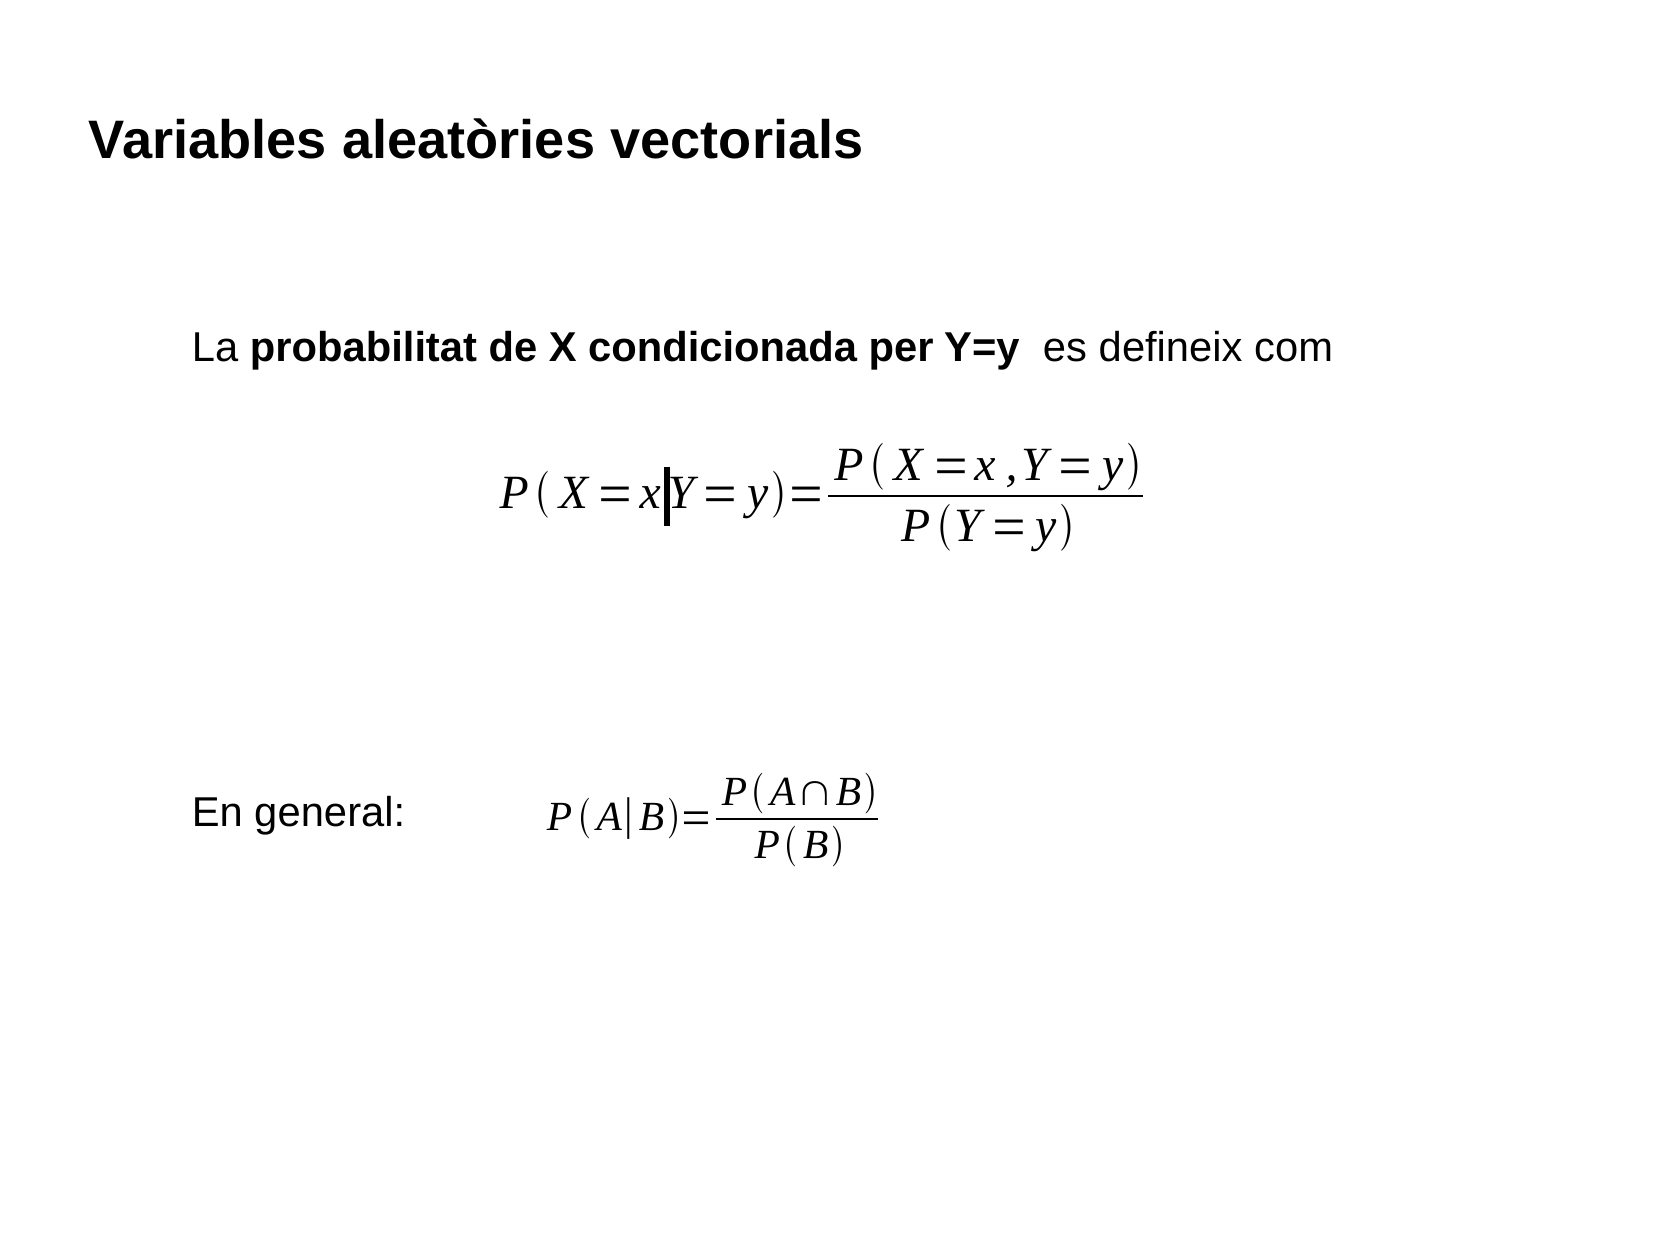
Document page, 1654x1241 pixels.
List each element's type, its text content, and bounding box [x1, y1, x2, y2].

text_box La probabilitat de X condicionada per Y=y es defineix com En general: [177, 316, 1447, 1034]
text_box Variables aleatòries vectorials [74, 101, 886, 179]
chart [490, 437, 1152, 553]
chart [537, 767, 886, 869]
